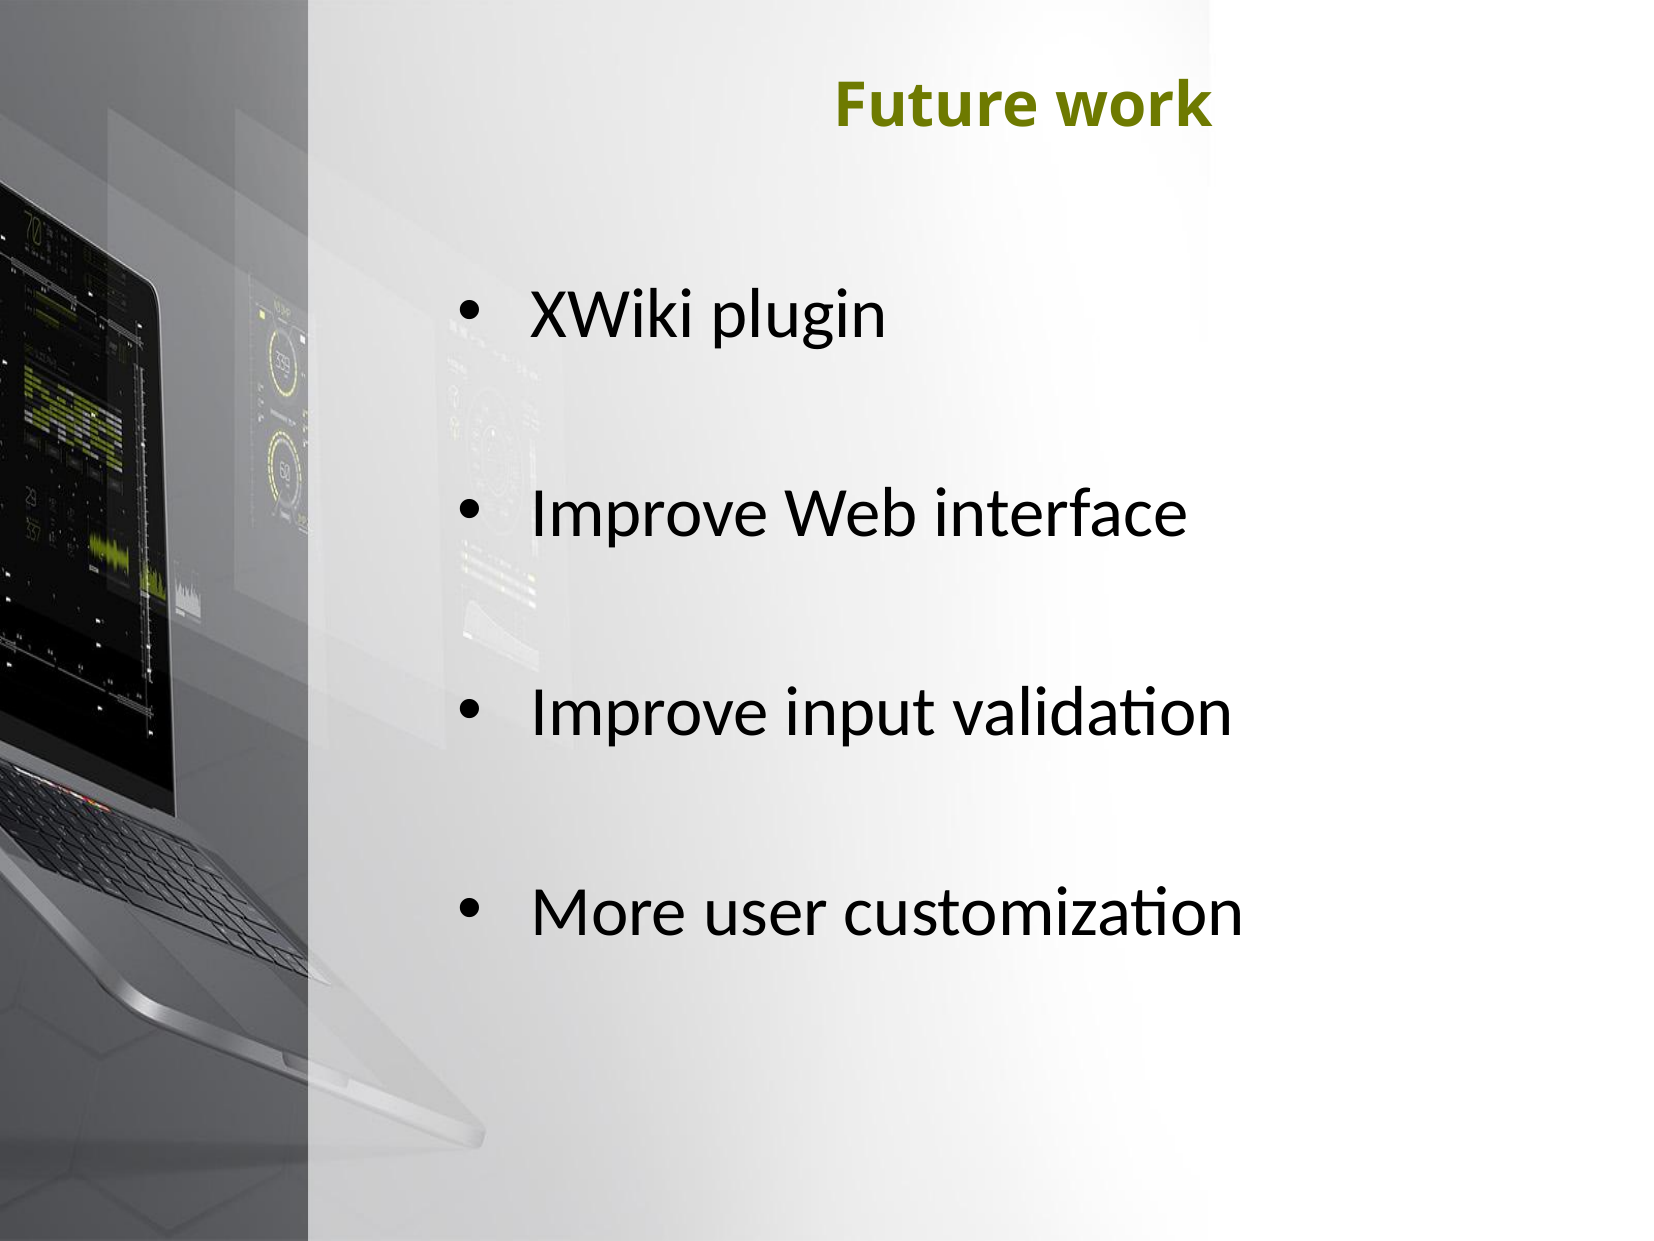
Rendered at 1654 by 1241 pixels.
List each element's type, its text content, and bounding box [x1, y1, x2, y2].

text_box Future work [437, 39, 1610, 237]
list XWiki plugin Improve Web interface Improve input validation More user customization [437, 257, 1567, 1131]
picture [0, 0, 1654, 1241]
